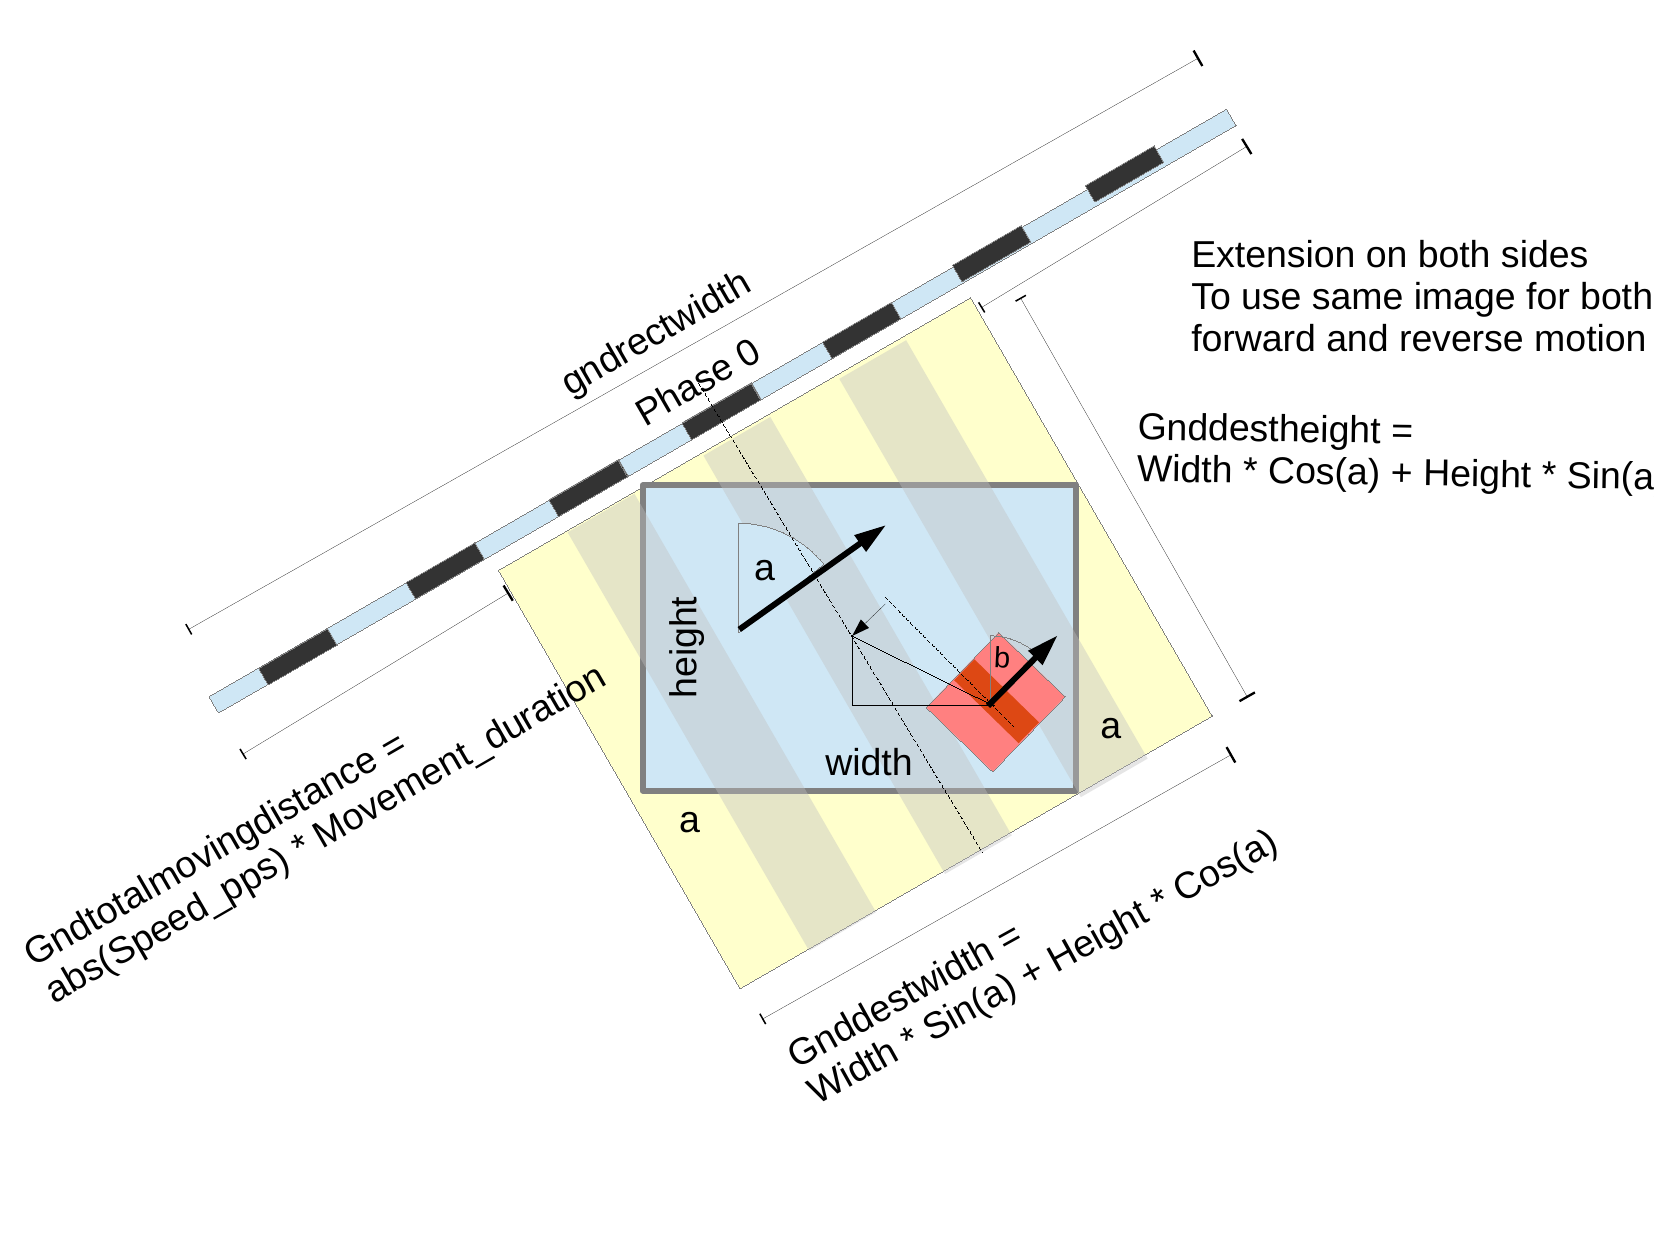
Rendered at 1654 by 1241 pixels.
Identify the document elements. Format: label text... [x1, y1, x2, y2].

text_box Extension on both sides To use same image for both forward and reverse motion [1176, 225, 1654, 367]
text_box [498, 297, 1213, 989]
text_box width [810, 733, 928, 791]
text_box a [1085, 697, 1136, 755]
text_box b [977, 632, 1027, 688]
text_box Phase 0 [611, 277, 850, 448]
text_box Gndtotalmovingdistance = abs(Speed_pps) * Movement_duration [0, 604, 630, 1025]
text_box a [664, 790, 715, 848]
text_box a [739, 538, 790, 596]
text_box [209, 109, 1237, 713]
text_box gndrectwidth [536, 246, 775, 417]
text_box height [654, 581, 712, 713]
text_box Gnddestheight = Width * Cos(a) + Height * Sin(a) [1121, 397, 1654, 512]
text_box Gnddestwidth = Width * Sin(a) + Height * Cos(a) [763, 768, 1301, 1127]
